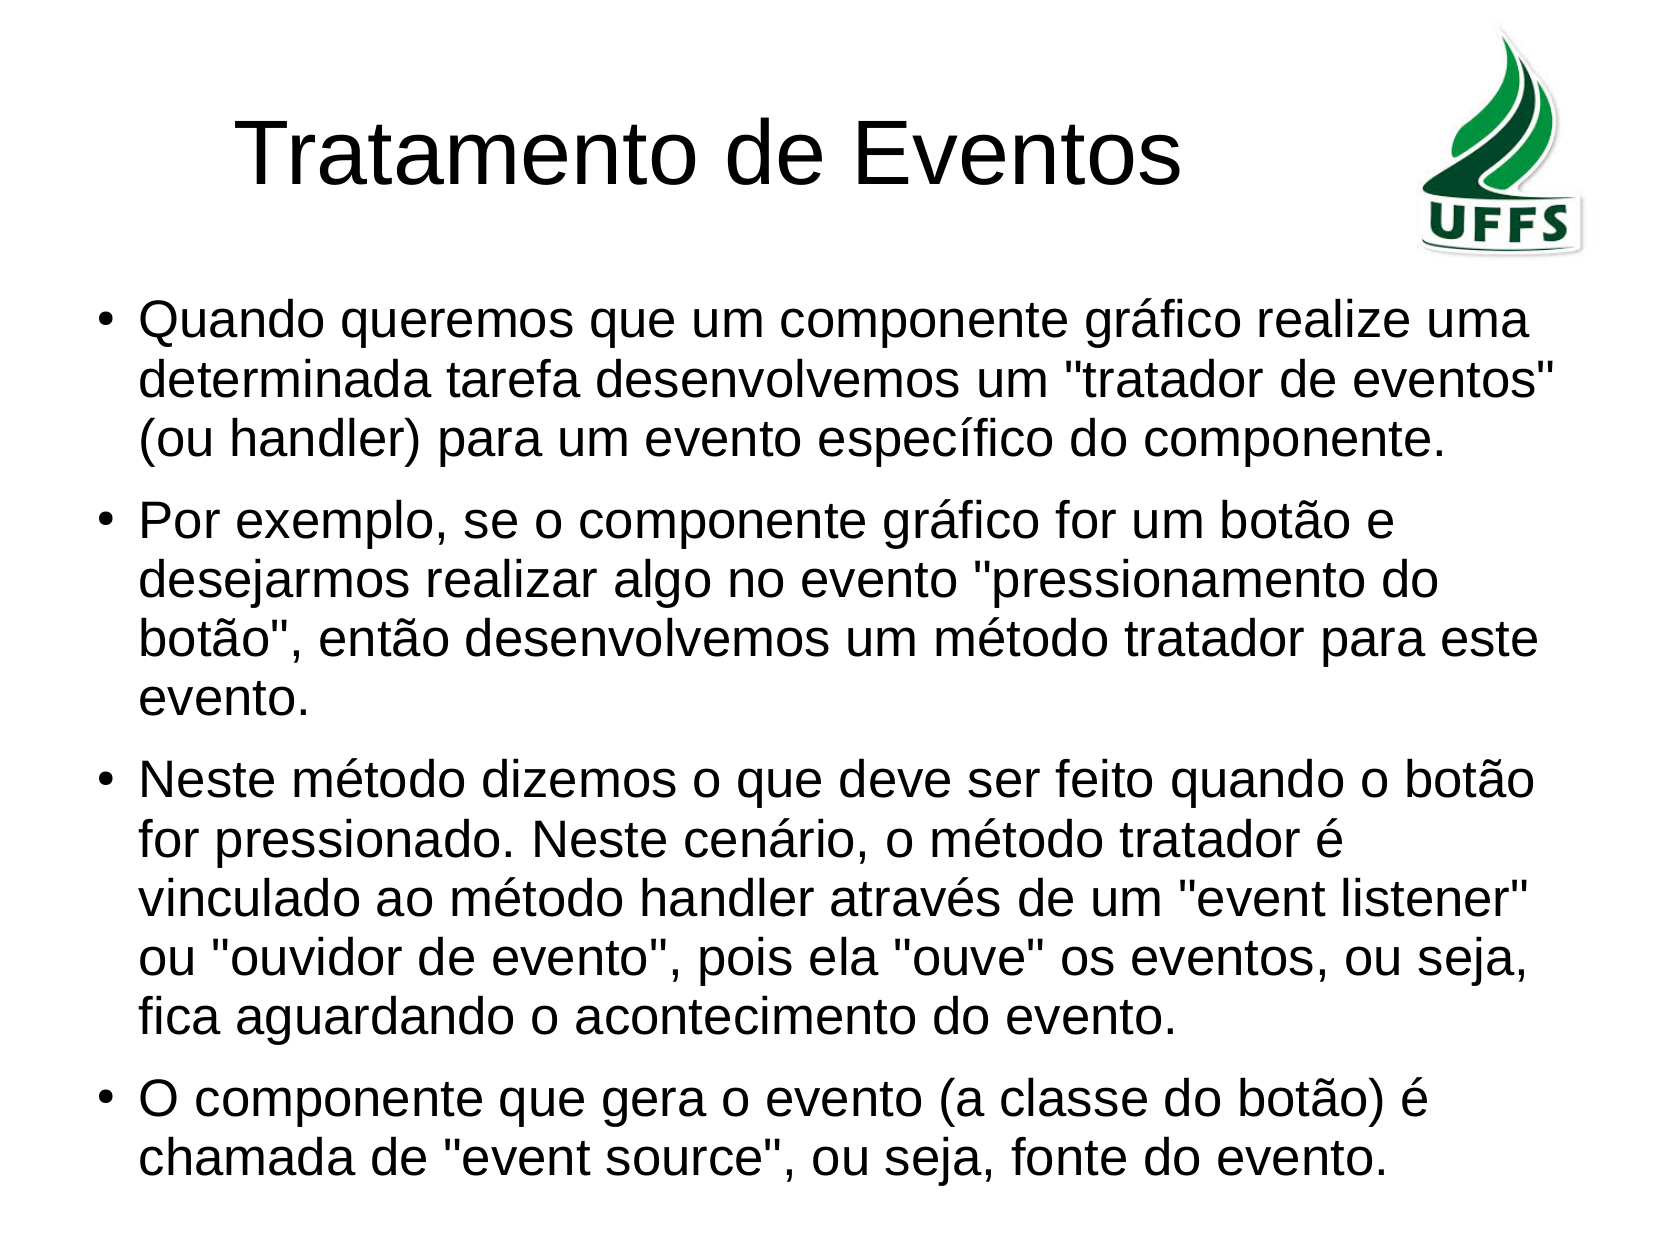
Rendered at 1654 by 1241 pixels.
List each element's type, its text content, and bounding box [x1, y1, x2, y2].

picture [1381, 20, 1624, 272]
list Quando queremos que um componente gráfico realize uma determinada tarefa desenvolvemos um "tratador de eventos" (ou handler) para um evento específico do componente. Por exemplo, se o componente gráfico for um botão e desejarmos realizar algo no evento "pressionamento do botão", então desenvolvemos um método tratador para este evento. Neste método dizemos o que deve ser feito quando o botão for pressionado. Neste cenário, o método tratador é vinculado ao método handler através de um "event listener" ou "ouvidor de evento", pois ela "ouve" os eventos, ou seja, fica aguardando o acontecimento do evento. O componente que gera o evento (a classe do botão) é chamada de "event source", ou seja, fonte do evento. [82, 290, 1571, 1217]
title Tratamento de Eventos [82, 49, 1335, 257]
